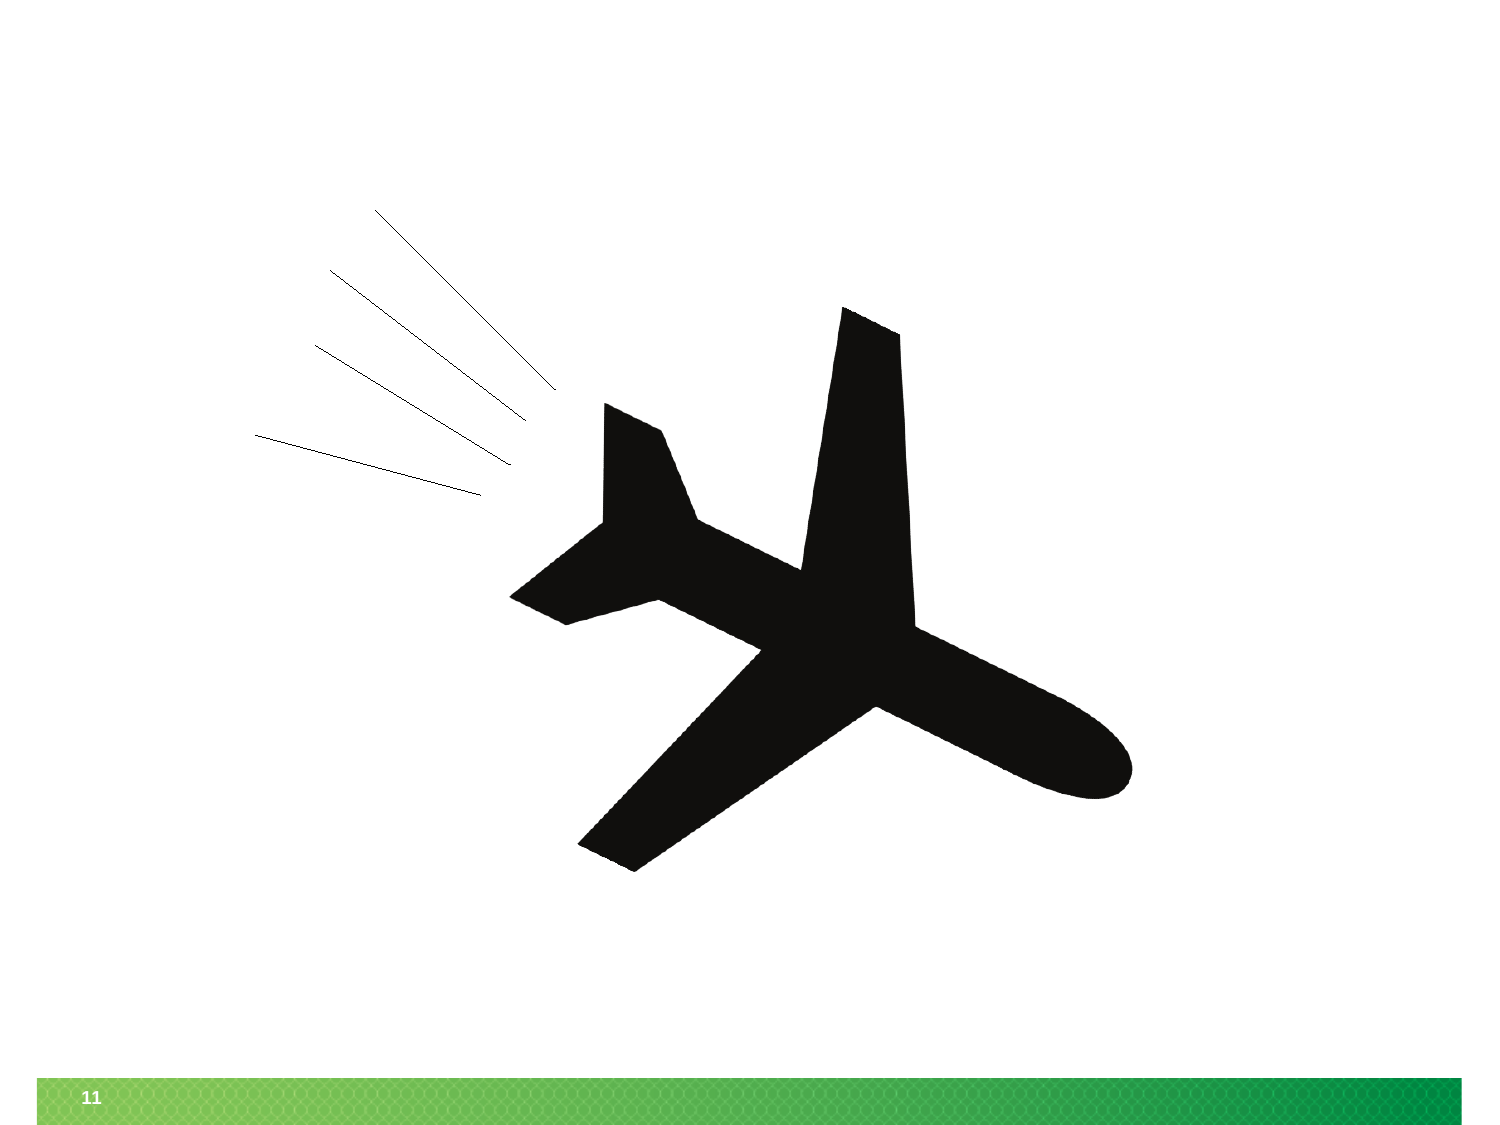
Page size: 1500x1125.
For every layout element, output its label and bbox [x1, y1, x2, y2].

picture [36, 1078, 1462, 1125]
picture [423, 230, 1261, 1051]
